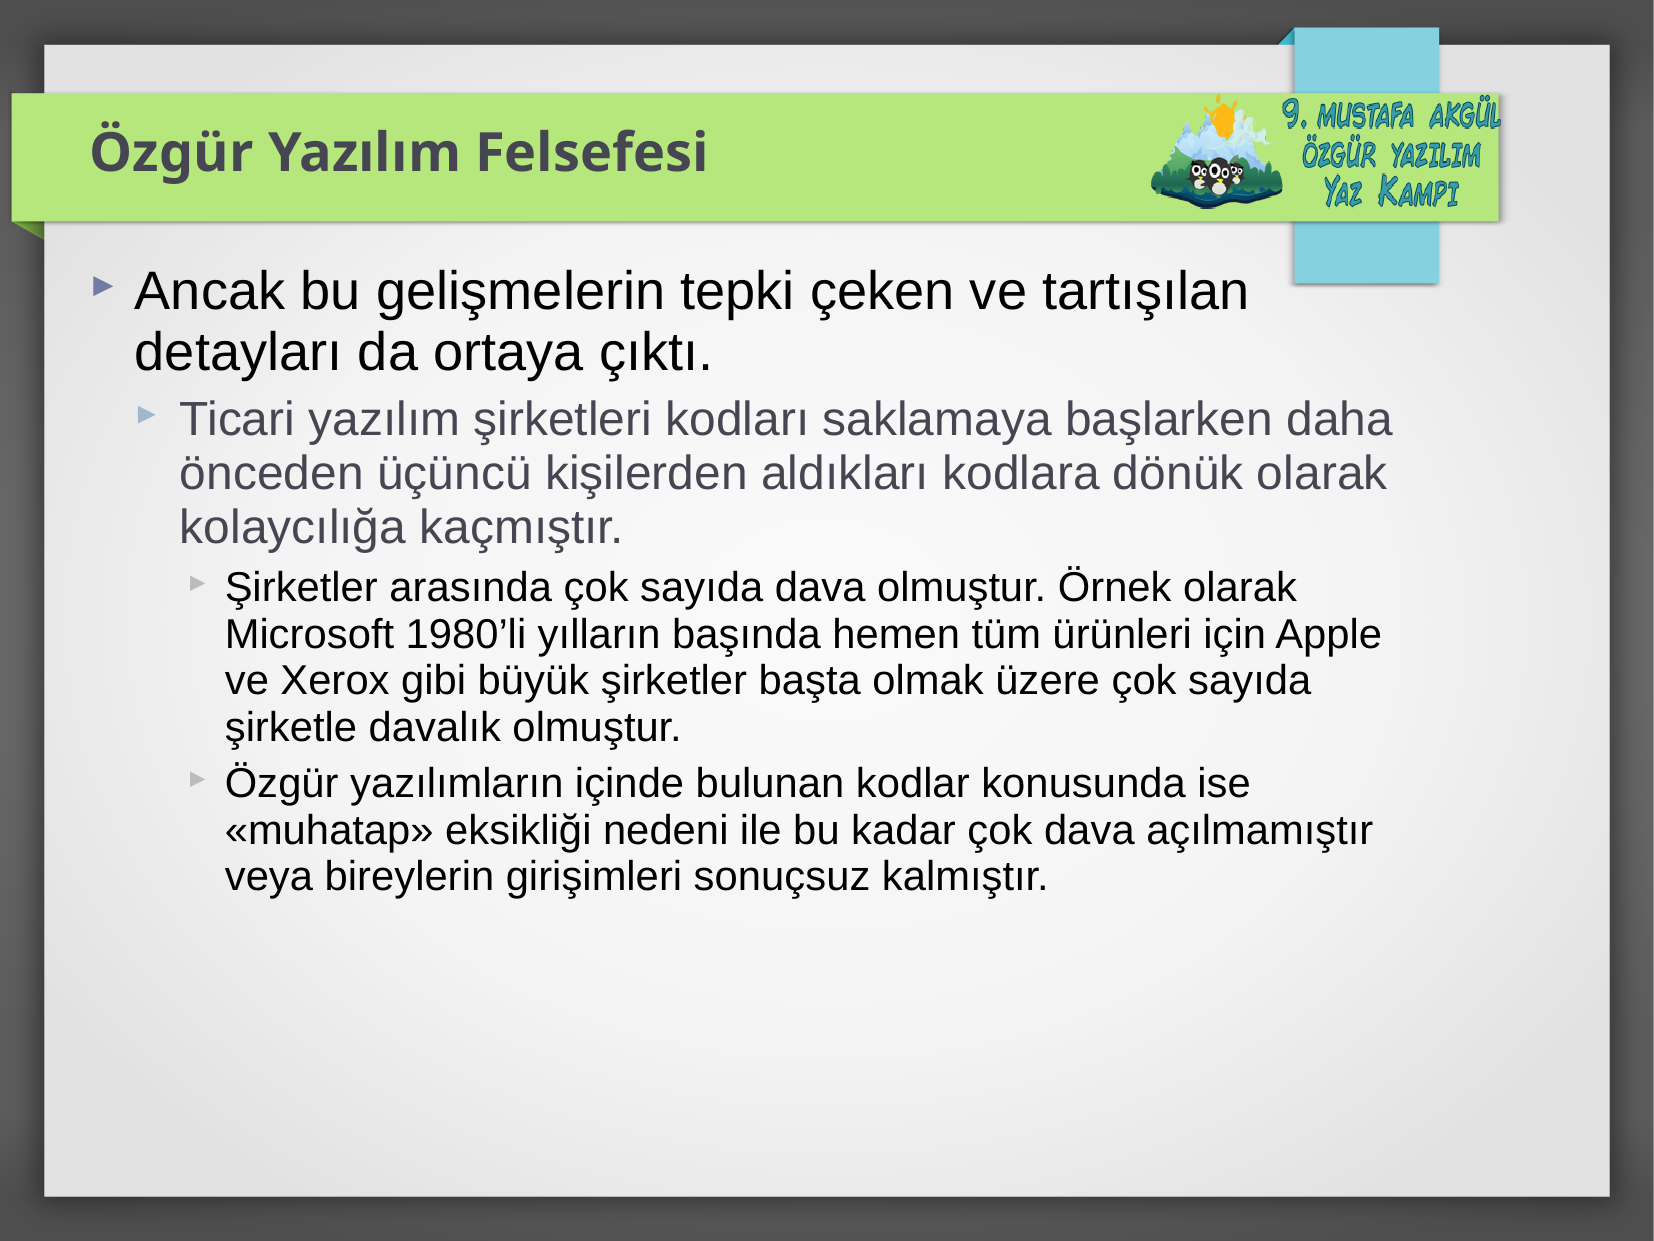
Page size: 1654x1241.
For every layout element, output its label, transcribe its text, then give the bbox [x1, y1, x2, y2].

list Ancak bu gelişmelerin tepki çeken ve tartışılan detayları da ortaya çıktı. Ticari yazılım şirketleri kodları saklamaya başlarken daha önceden üçüncü kişilerden aldıkları kodlara dönük olarak kolaycılığa kaçmıştır. Şirketler arasında çok sayıda dava olmuştur. Örnek olarak Microsoft 1980’li yılların başında hemen tüm ürünleri için Apple ve Xerox gibi büyük şirketler başta olmak üzere çok sayıda şirketle davalık olmuştur. Özgür yazılımların içinde bulunan kodlar konusunda ise «muhatap» eksikliği nedeni ile bu kadar çok dava açılmamıştır veya bireylerin girişimleri sonuçsuz kalmıştır. [75, 253, 1426, 1064]
picture [0, 0, 1654, 1241]
text_box Özgür Yazılım Felsefesi [74, 106, 863, 200]
